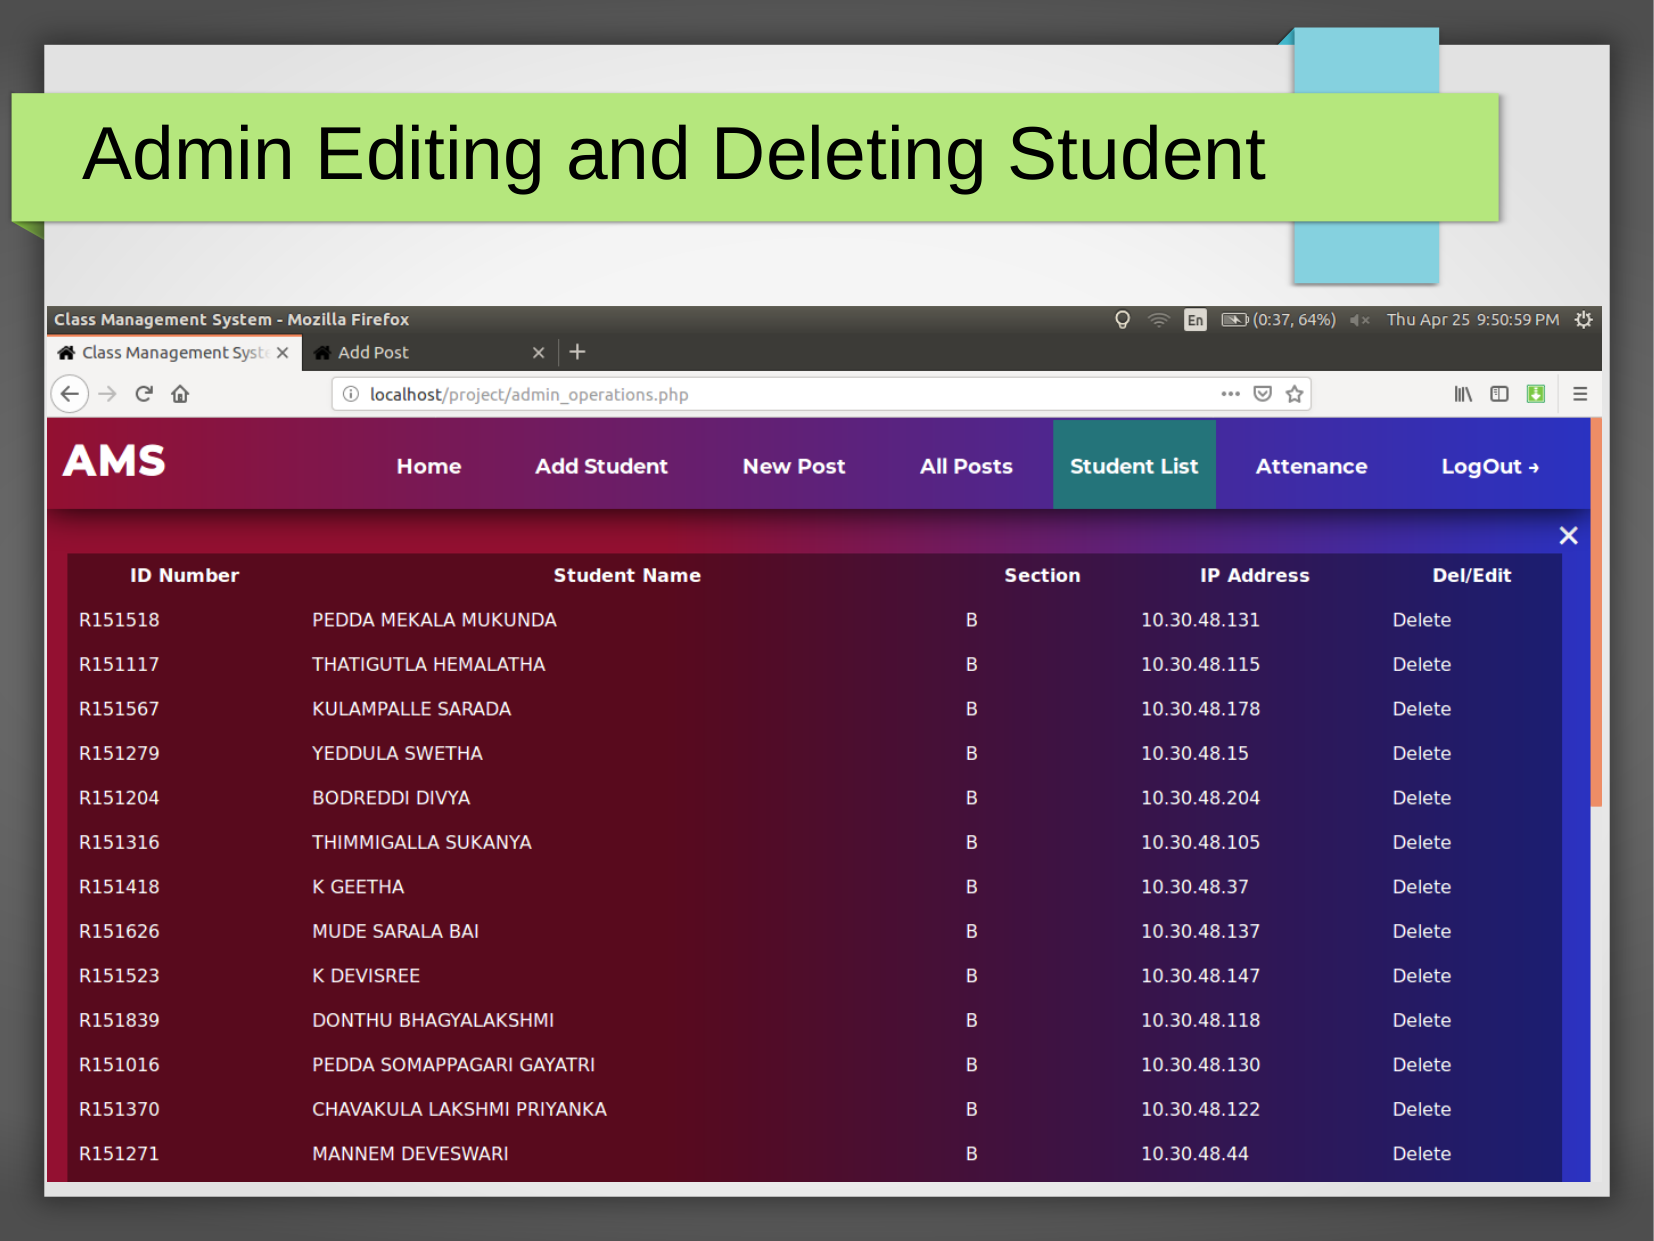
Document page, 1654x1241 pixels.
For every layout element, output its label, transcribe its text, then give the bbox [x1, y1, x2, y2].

picture [0, 0, 1654, 1241]
title Admin Editing and Deleting Student [82, 69, 1406, 238]
